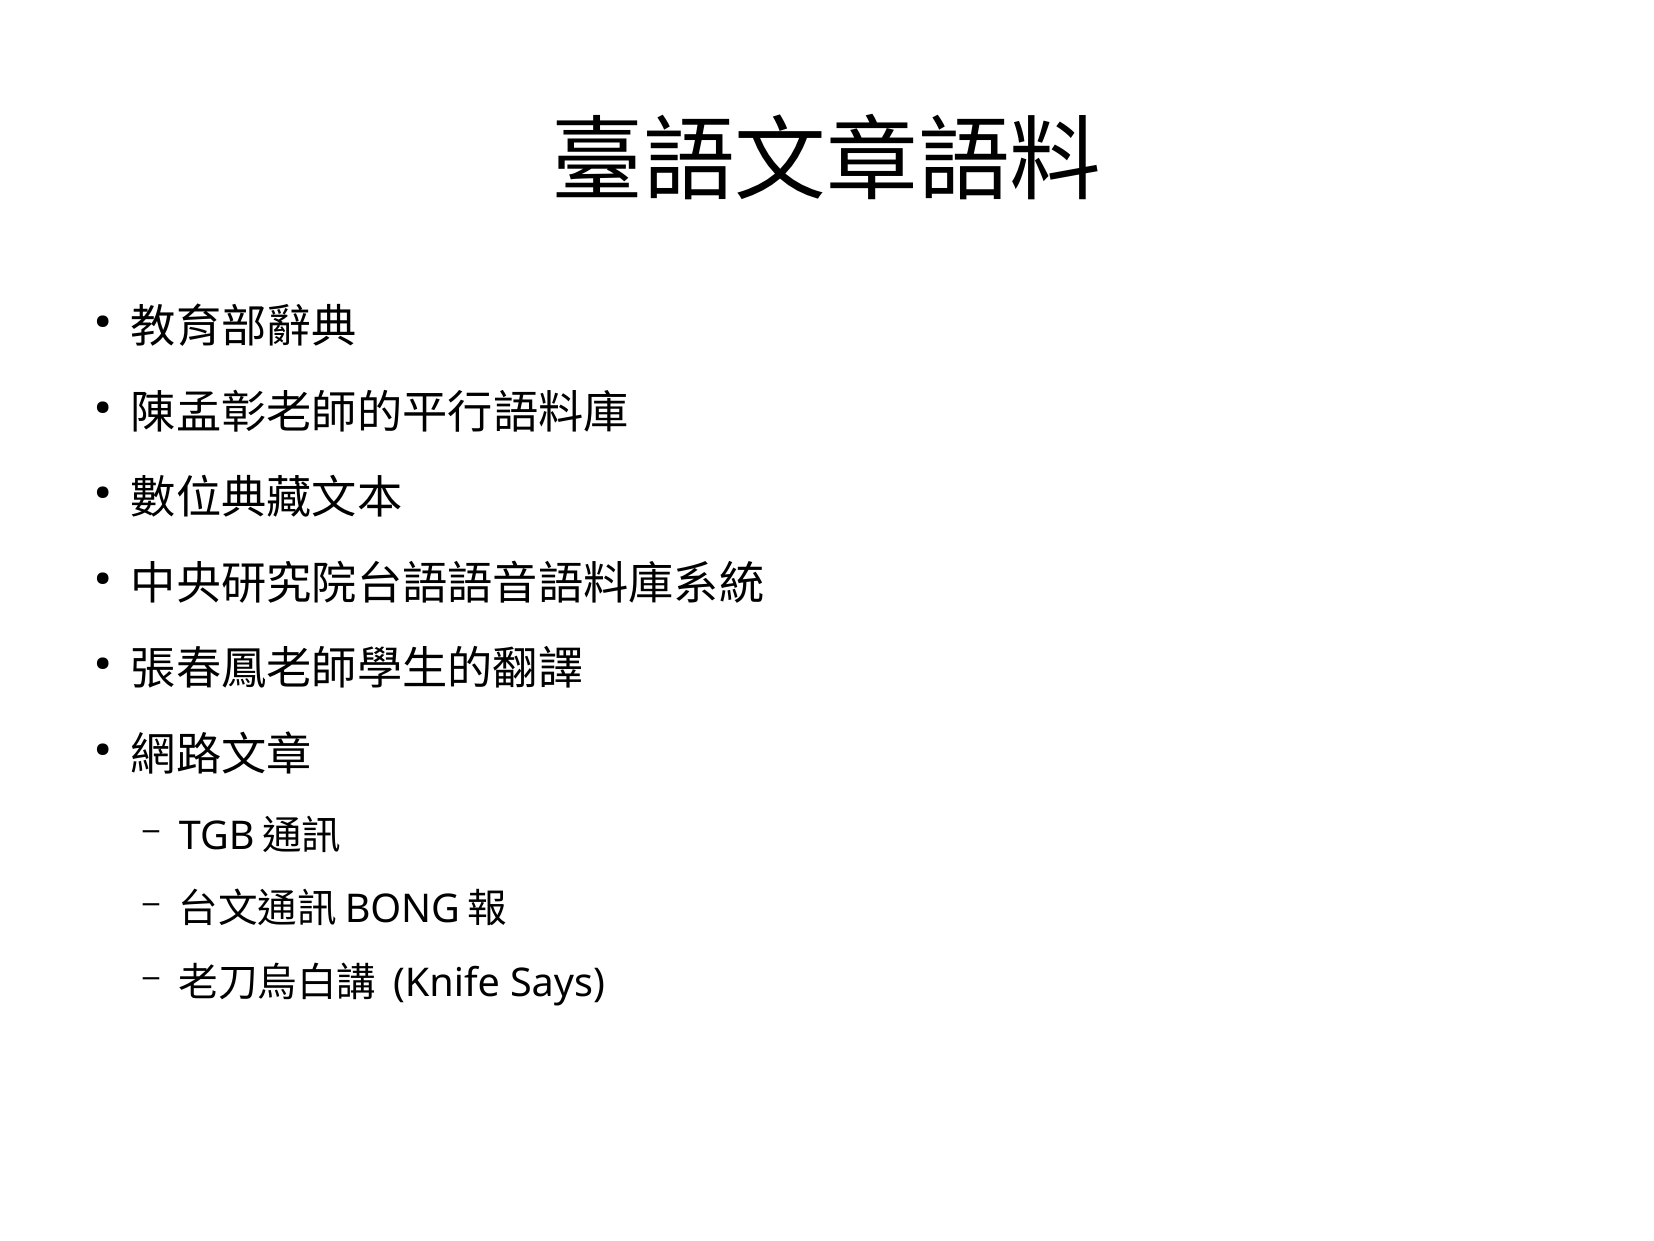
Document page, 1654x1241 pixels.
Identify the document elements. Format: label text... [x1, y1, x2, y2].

list 教育部辭典 陳孟彰老師的平行語料庫 數位典藏文本 中央研究院台語語音語料庫系統 張春鳳老師學生的翻譯 網路文章 TGB通訊 台文通訊BONG報 老刀烏白講 (Knife Says) [82, 290, 1538, 1010]
title 臺語文章語料 [82, 49, 1571, 257]
